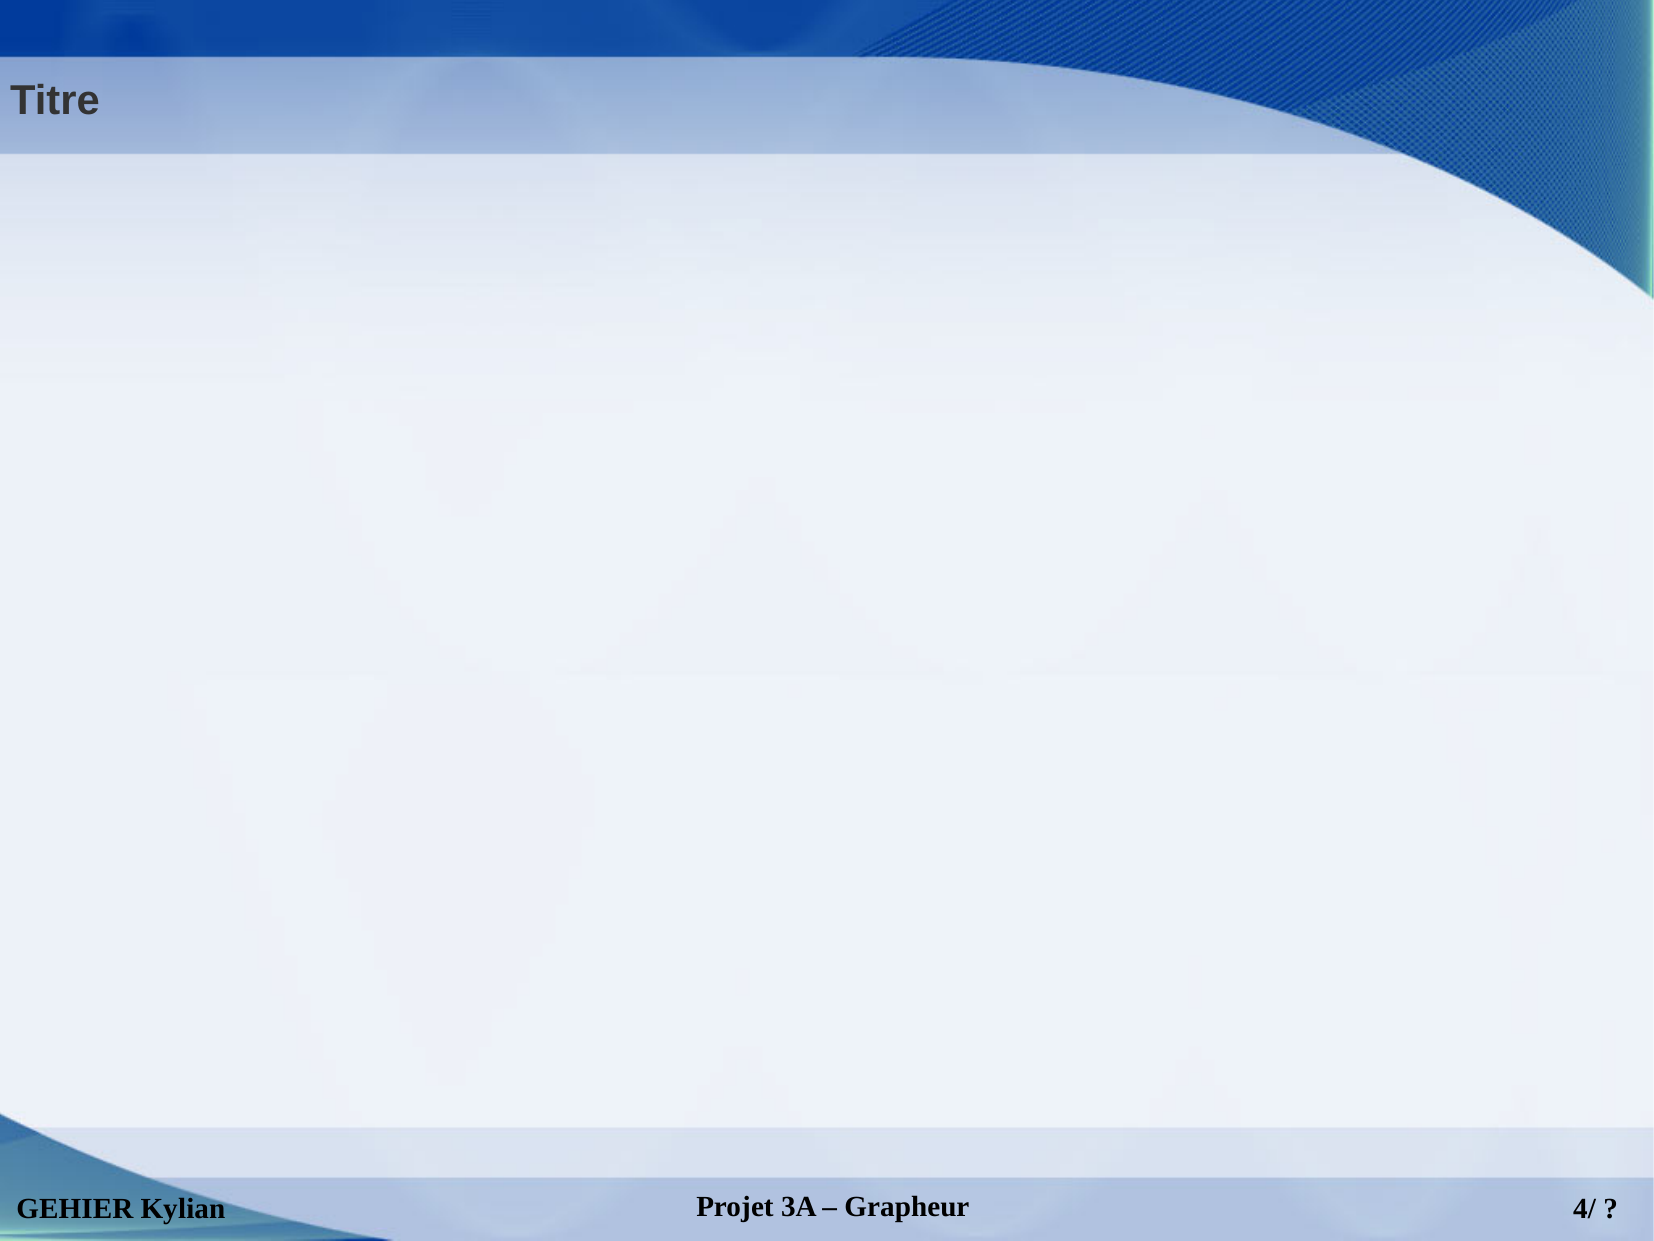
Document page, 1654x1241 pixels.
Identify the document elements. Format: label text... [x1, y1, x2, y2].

picture [0, 0, 1654, 1241]
text_box Titre [0, 69, 1047, 161]
